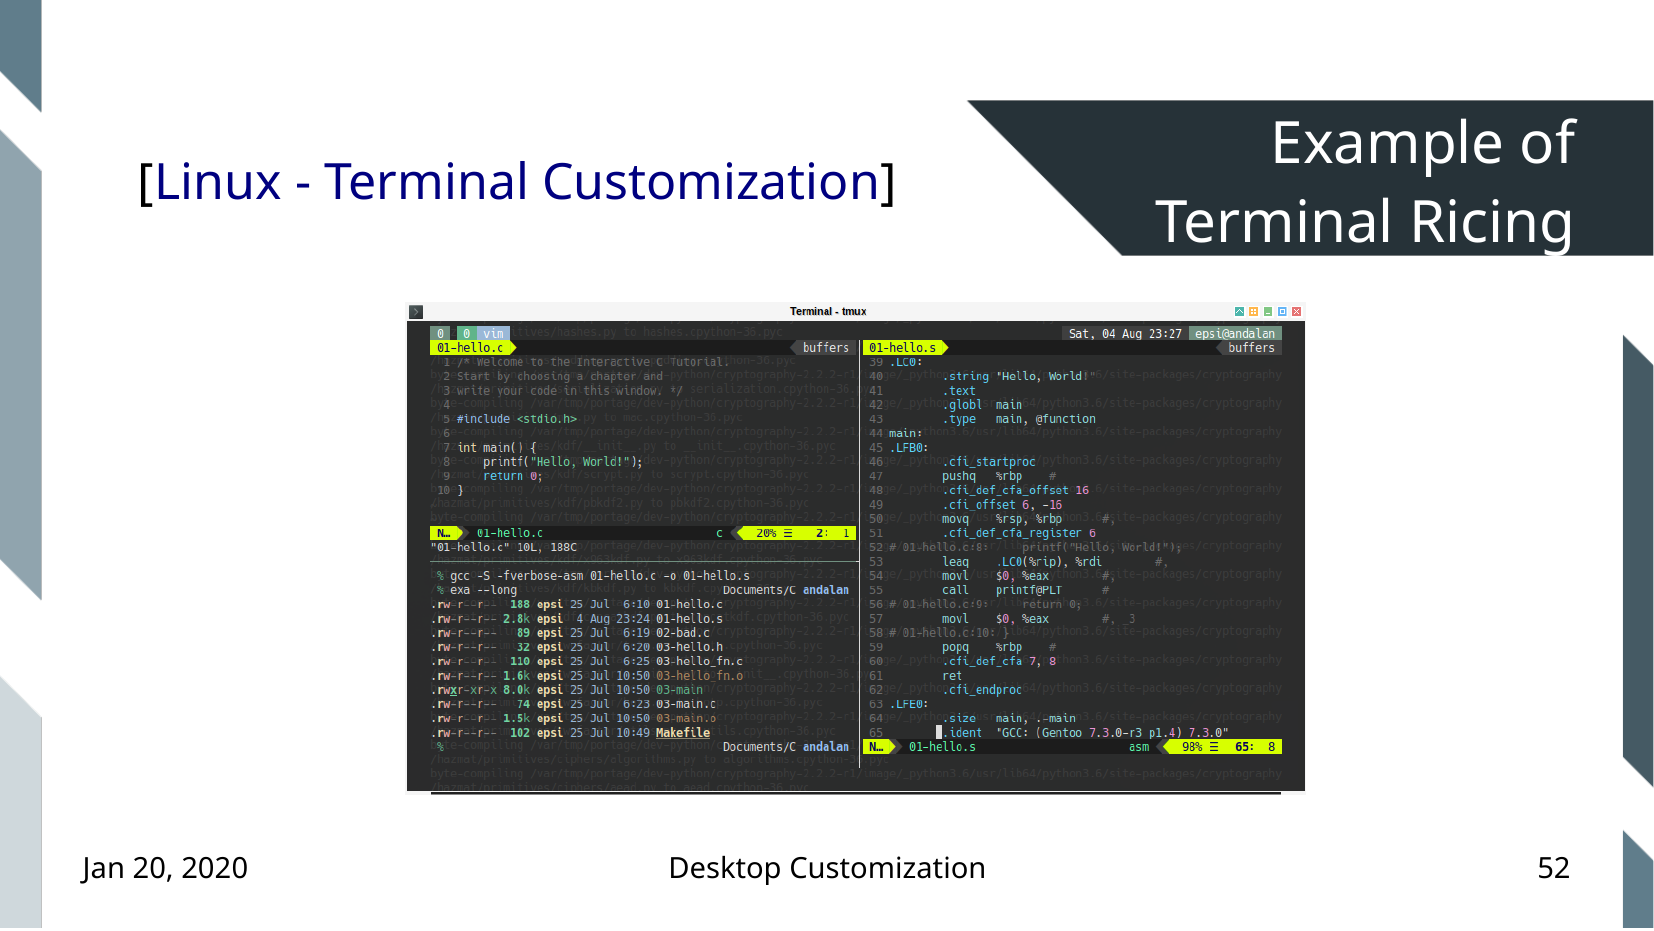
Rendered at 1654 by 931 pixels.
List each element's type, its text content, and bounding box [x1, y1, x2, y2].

title Example of Terminal Ricing [1050, 105, 1576, 256]
subtitle [Linux - Terminal Customization] [75, 90, 961, 271]
picture [0, 0, 1654, 928]
